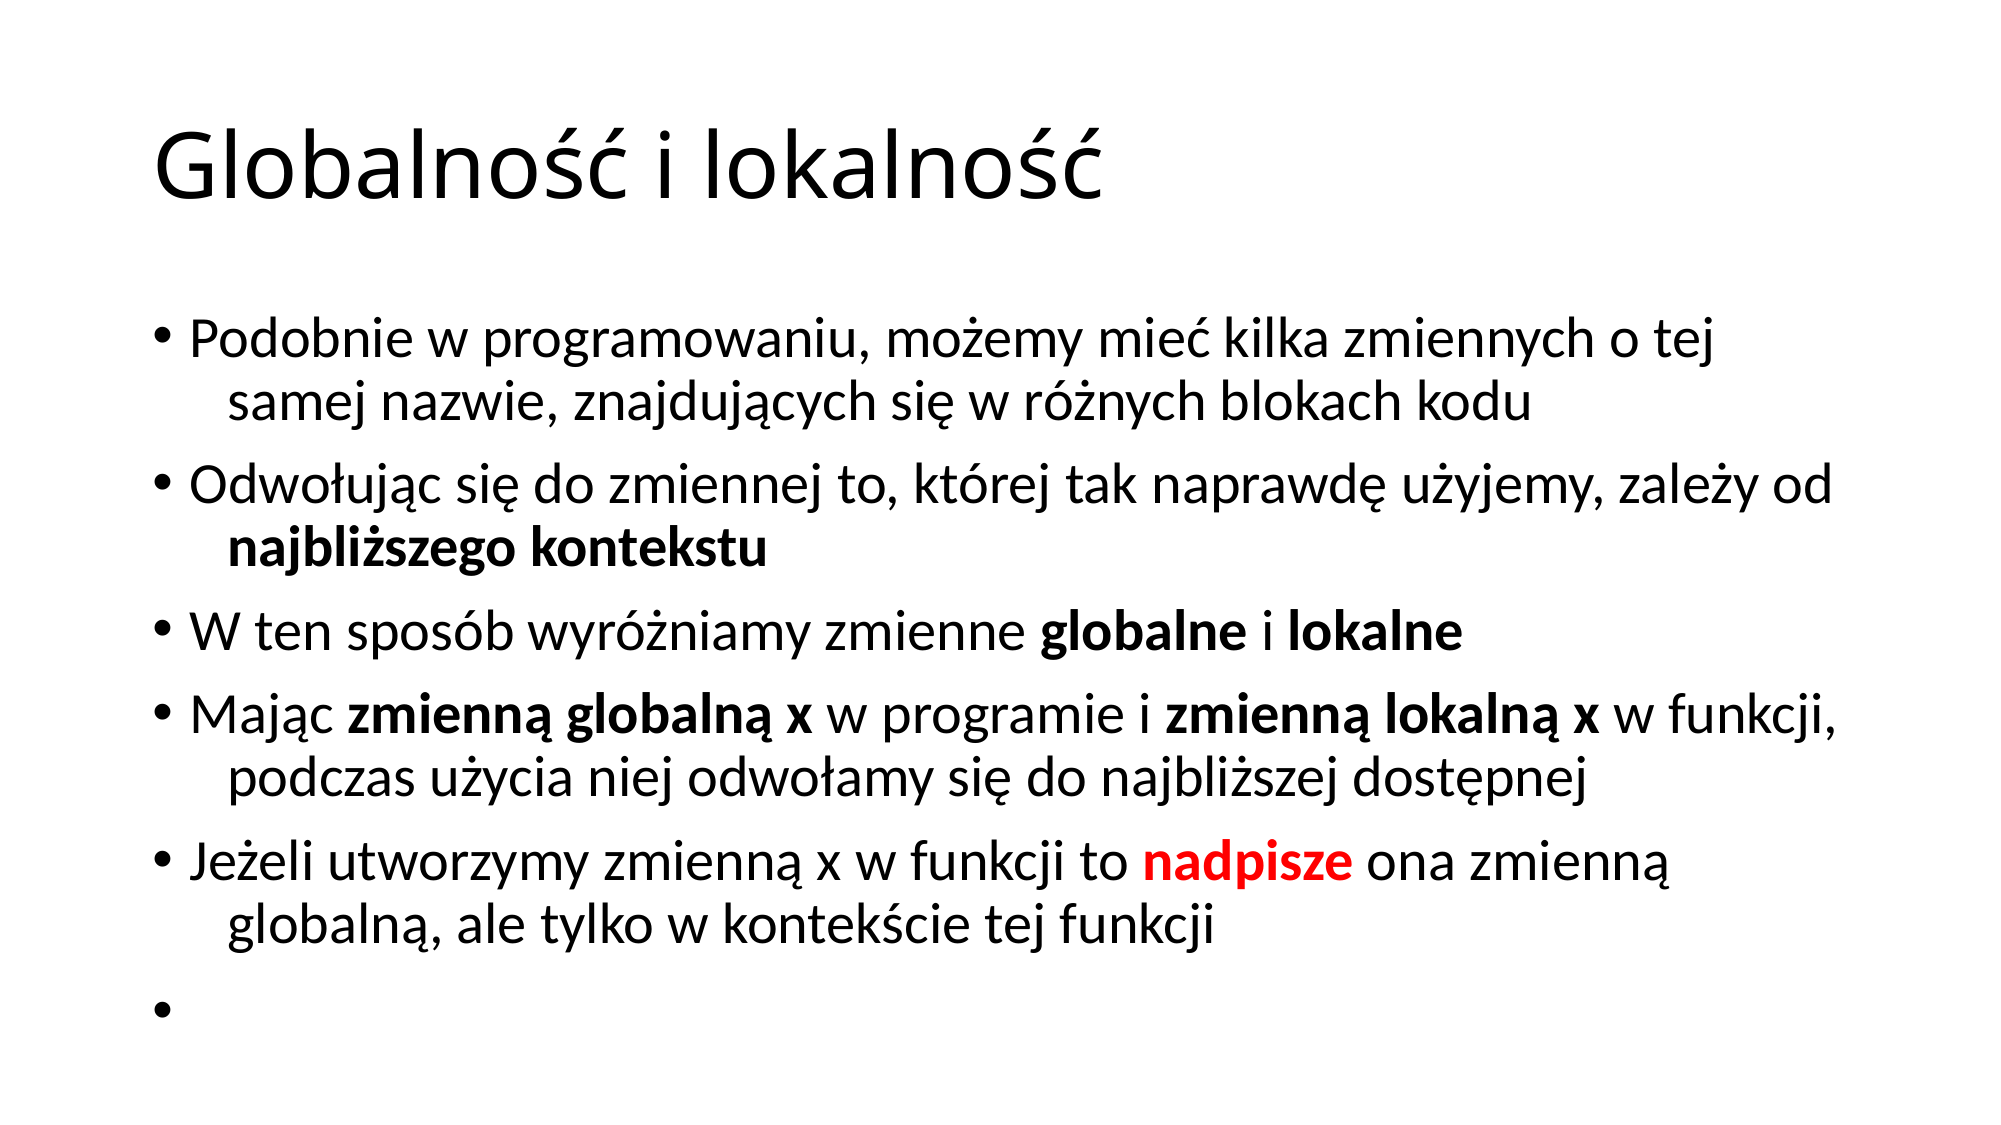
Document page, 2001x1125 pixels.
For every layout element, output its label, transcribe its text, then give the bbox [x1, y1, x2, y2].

list Podobnie w programowaniu, możemy mieć kilka zmiennych o tej samej nazwie, znajdujących się w różnych blokach kodu Odwołując się do zmiennej to, której tak naprawdę użyjemy, zależy od najbliższego kontekstu W ten sposób wyróżniamy zmienne globalne i lokalne Mając zmienną globalną x w programie i zmienną lokalną x w funkcji, podczas użycia niej odwołamy się do najbliższej dostępnej Jeżeli utworzymy zmienną x w funkcji to nadpisze ona zmienną globalną, ale tylko w kontekście tej funkcji [137, 299, 1863, 1014]
title Globalność i lokalność [137, 59, 1863, 278]
